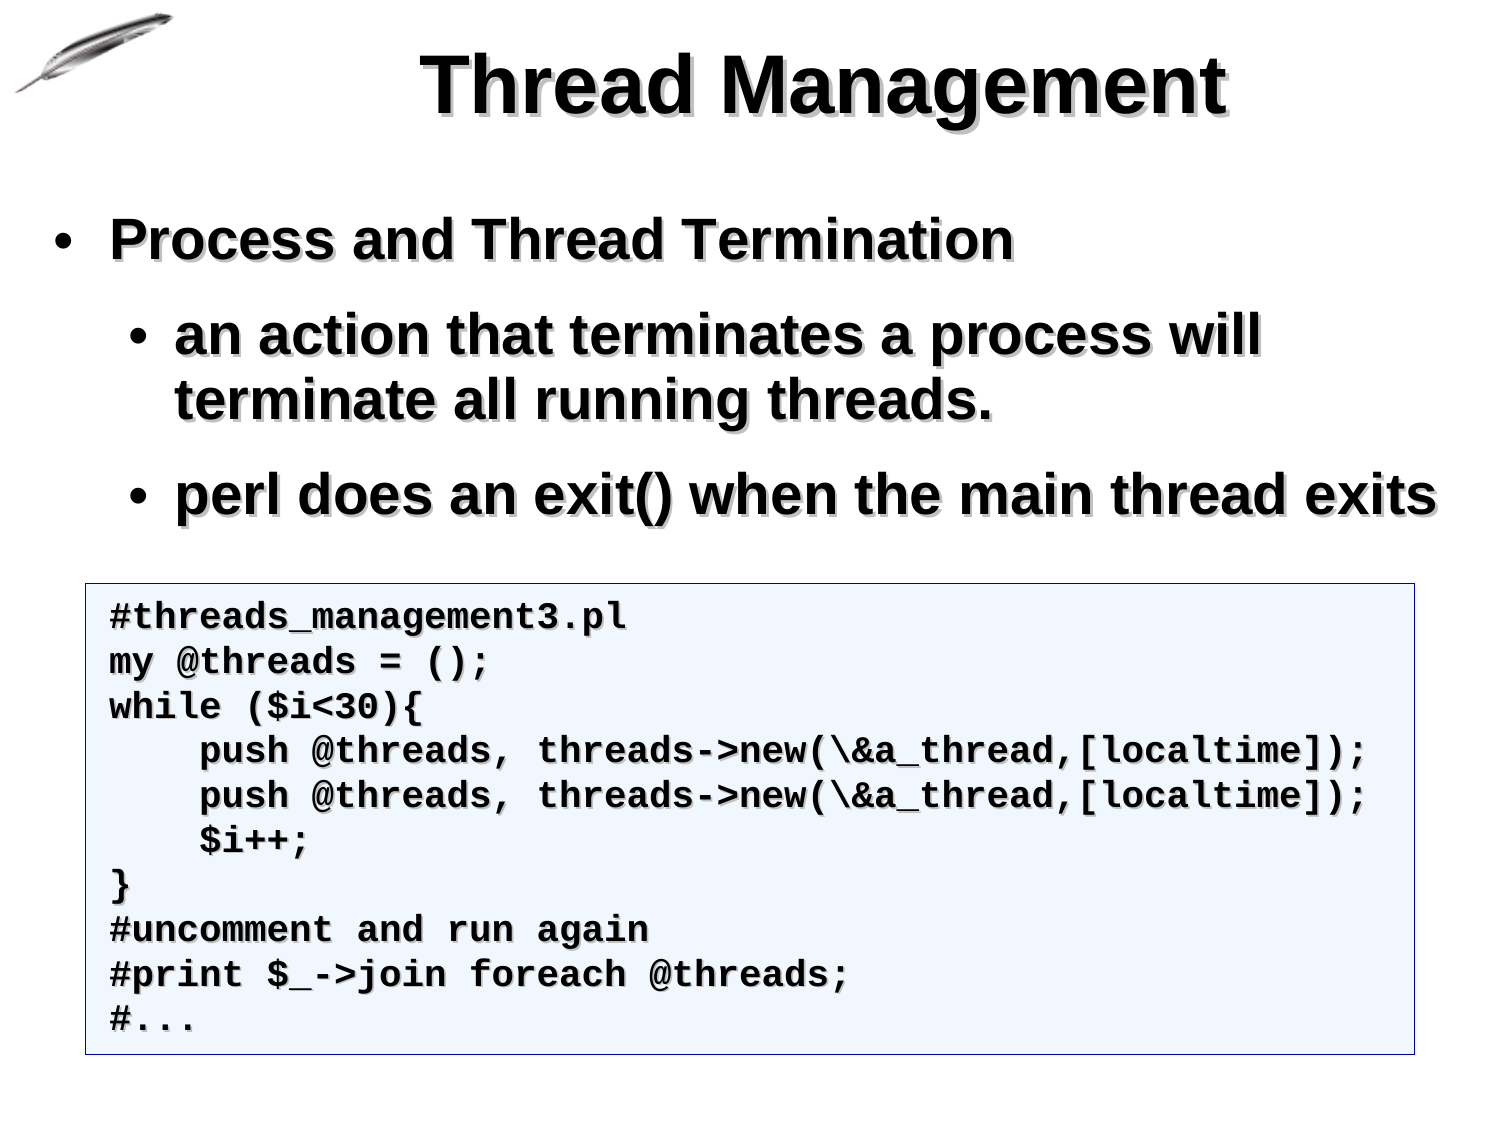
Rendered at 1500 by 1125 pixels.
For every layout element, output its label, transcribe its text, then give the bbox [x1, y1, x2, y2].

text_box #threads_management3.pl my @threads = (); while ($i<30){ push @threads, threads->new(\&a_thread,[localtime]); push @threads, threads->new(\&a_thread,[localtime]); $i++; } #uncomment and run again #print $_->join foreach @threads; #... [85, 583, 1415, 1054]
list Process and Thread Termination an action that terminates a process will terminate all running threads. perl does an exit() when the main thread exits [53, 207, 1447, 1084]
title Thread Management [419, 0, 1459, 179]
picture [11, 11, 179, 95]
